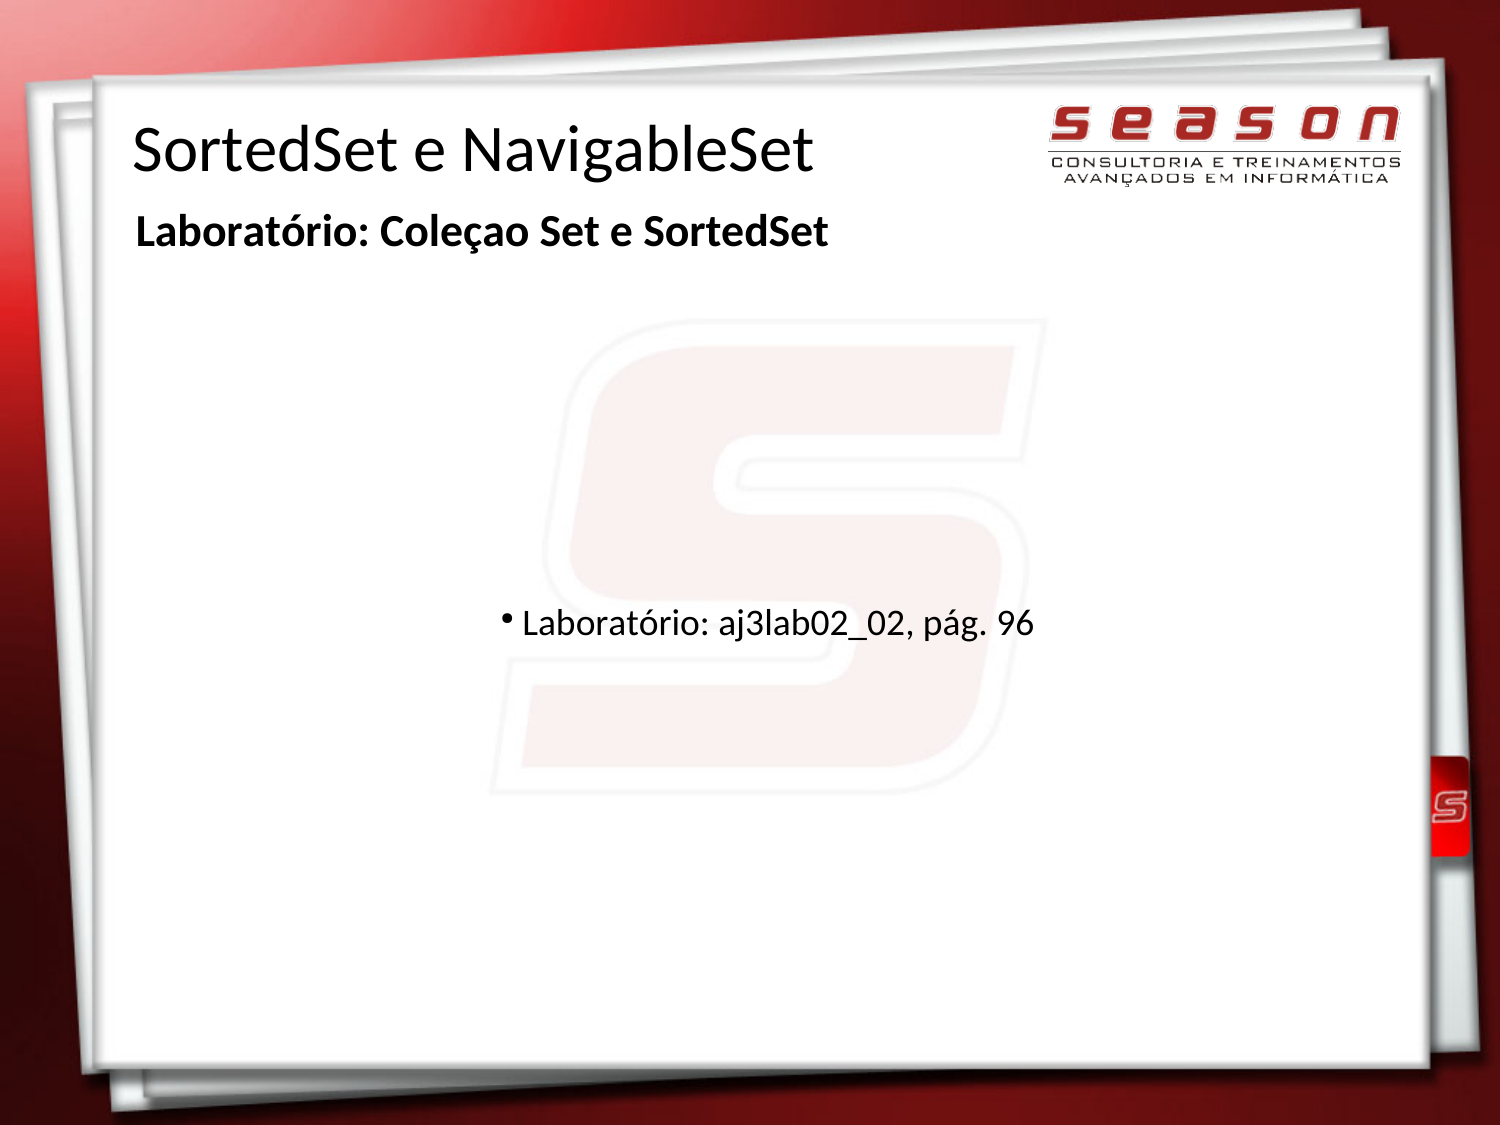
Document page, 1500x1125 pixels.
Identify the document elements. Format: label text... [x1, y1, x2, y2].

picture [0, 0, 1500, 1125]
title SortedSet e NavigableSet [118, 33, 1394, 257]
text_box Laboratório: aj3lab02_02, pág. 96 [207, 318, 1328, 922]
text_box Laboratório: Coleçao Set e SortedSet [135, 200, 1246, 256]
